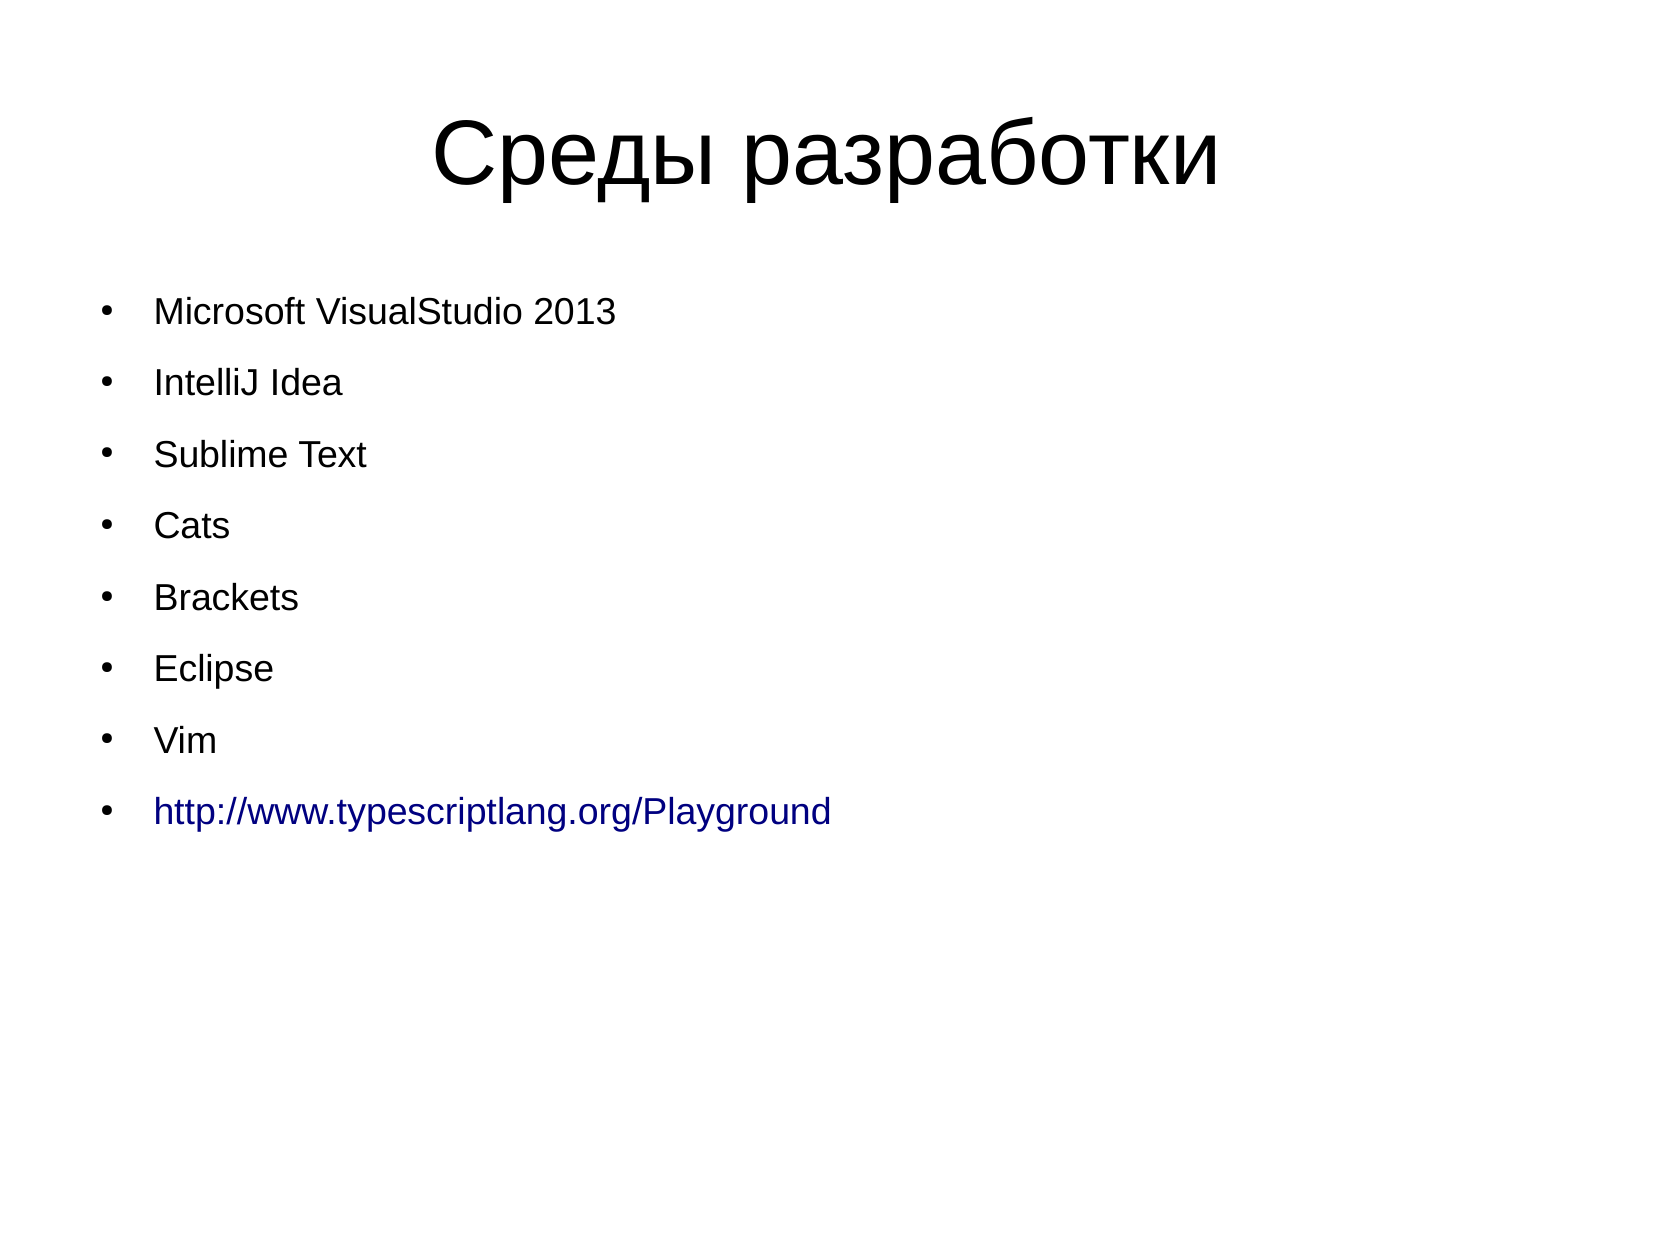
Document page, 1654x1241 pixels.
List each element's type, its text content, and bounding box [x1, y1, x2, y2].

list Microsoft VisualStudio 2013 IntelliJ Idea Sublime Text Cats Brackets Eclipse Vim http://www.typescriptlang.org/Playground [82, 290, 1571, 1010]
title Среды разработки [82, 49, 1571, 257]
